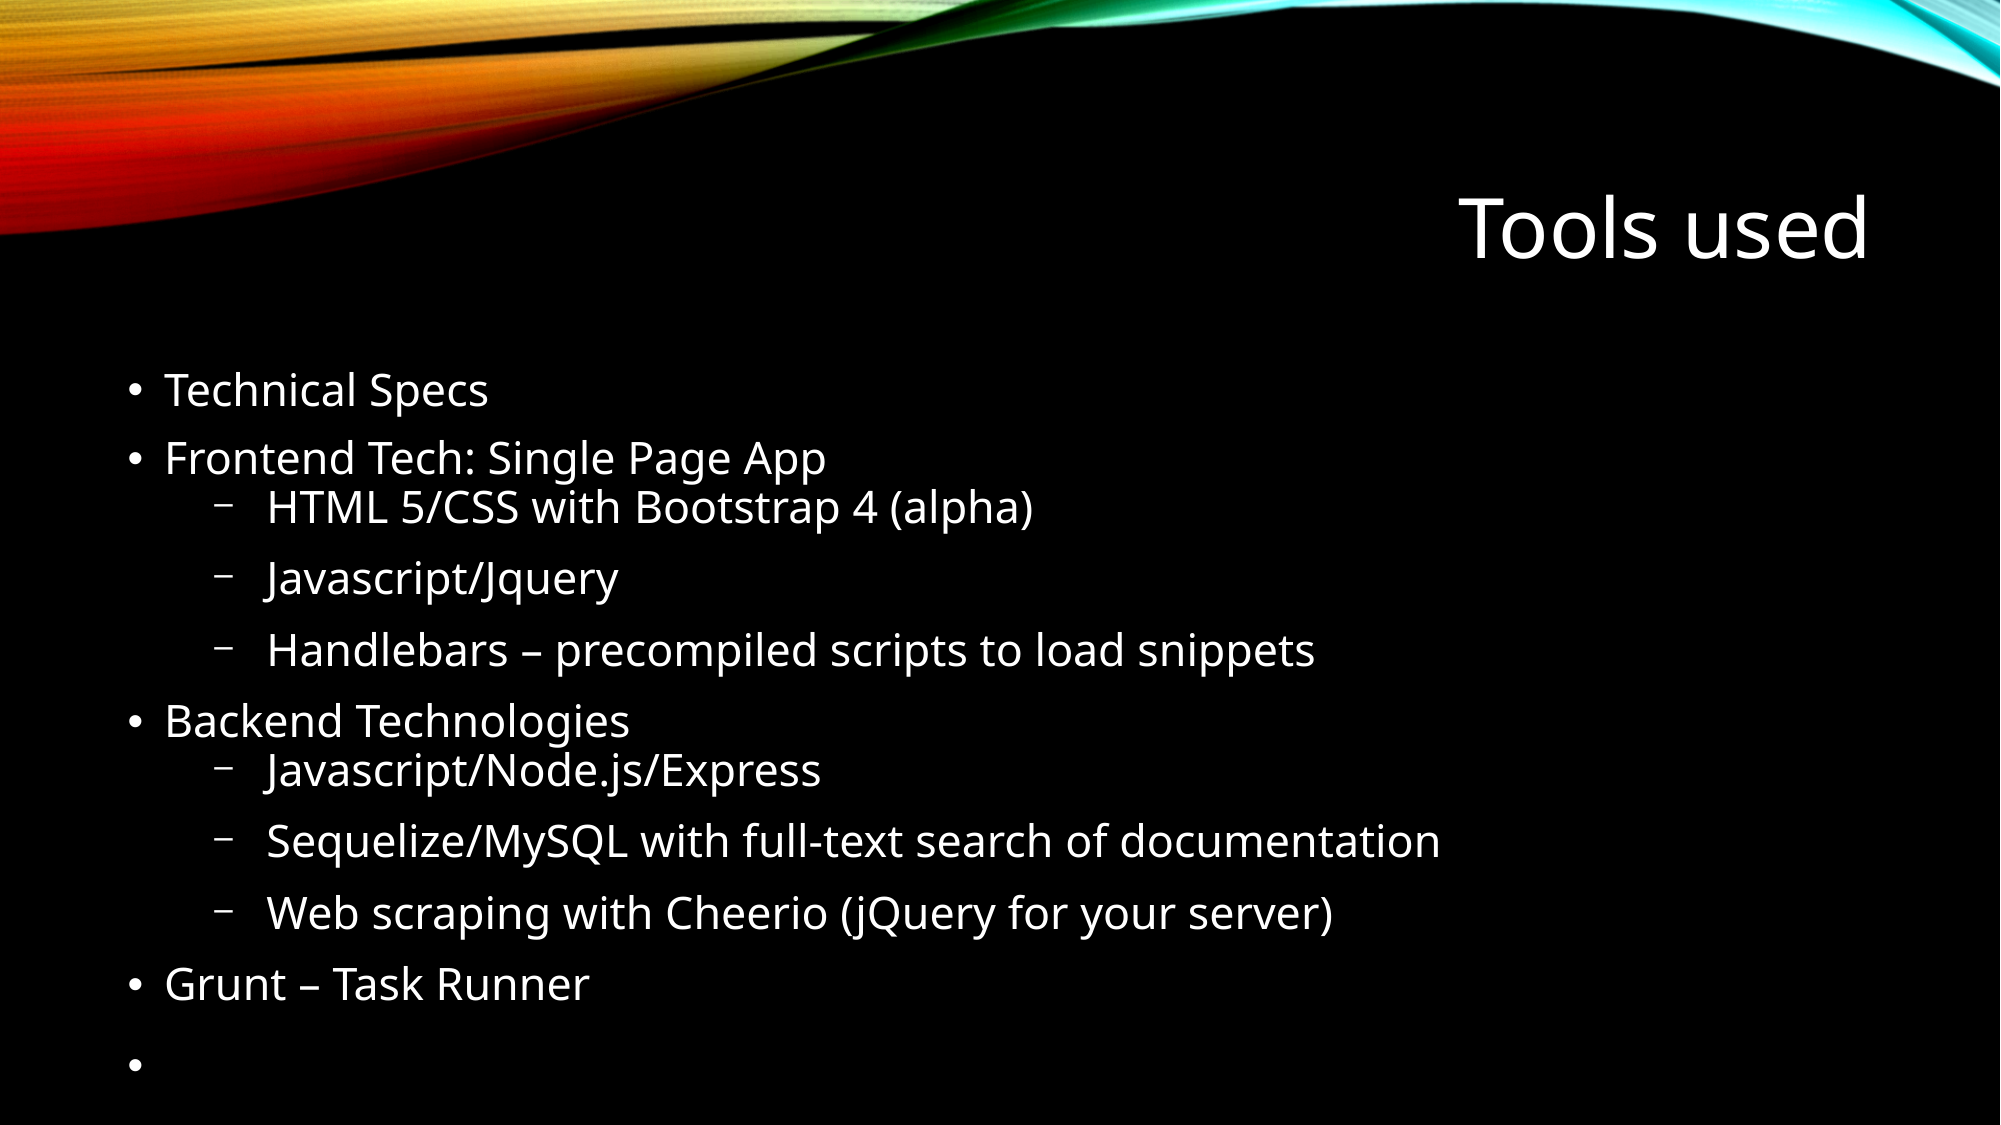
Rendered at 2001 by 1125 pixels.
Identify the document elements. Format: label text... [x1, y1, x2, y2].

picture [0, 0, 2000, 237]
title Tools used [474, 125, 1888, 338]
list Technical Specs Frontend Tech: Single Page App HTML 5/CSS with Bootstrap 4 (alpha) Javascript/Jquery Handlebars – precompiled scripts to load snippets Backend Technologies Javascript/Node.js/Express Sequelize/MySQL with full-text search of documentation Web scraping with Cheerio (jQuery for your server) Grunt – Task Runner [112, 360, 1888, 1021]
